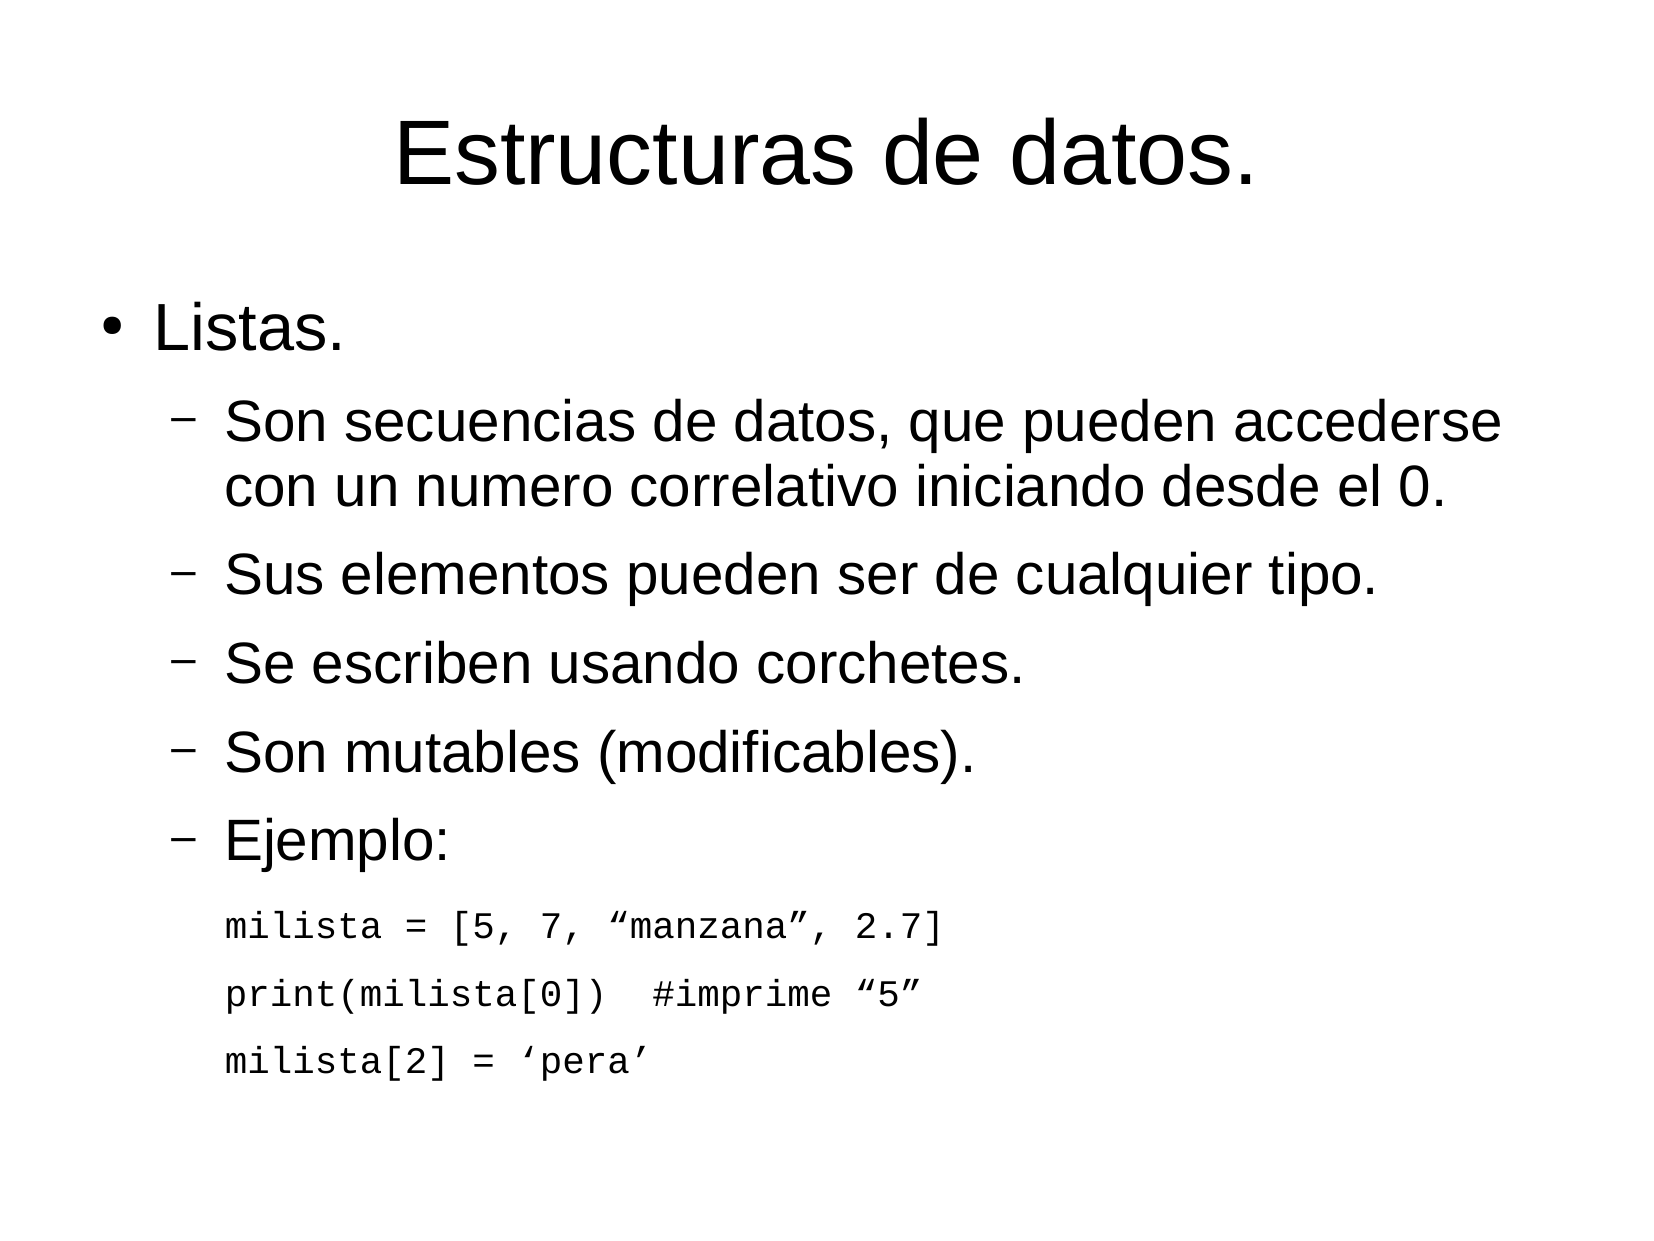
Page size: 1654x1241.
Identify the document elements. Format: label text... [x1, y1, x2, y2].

list Listas. Son secuencias de datos, que pueden accederse con un numero correlativo iniciando desde el 0. Sus elementos pueden ser de cualquier tipo. Se escriben usando corchetes. Son mutables (modificables). Ejemplo: [82, 290, 1571, 1010]
text_box milista = [5, 7, “manzana”, 2.7] print(milista[0]) #imprime “5” milista[2] = ‘pera’ [210, 900, 1411, 1092]
title Estructuras de datos. [82, 49, 1571, 257]
